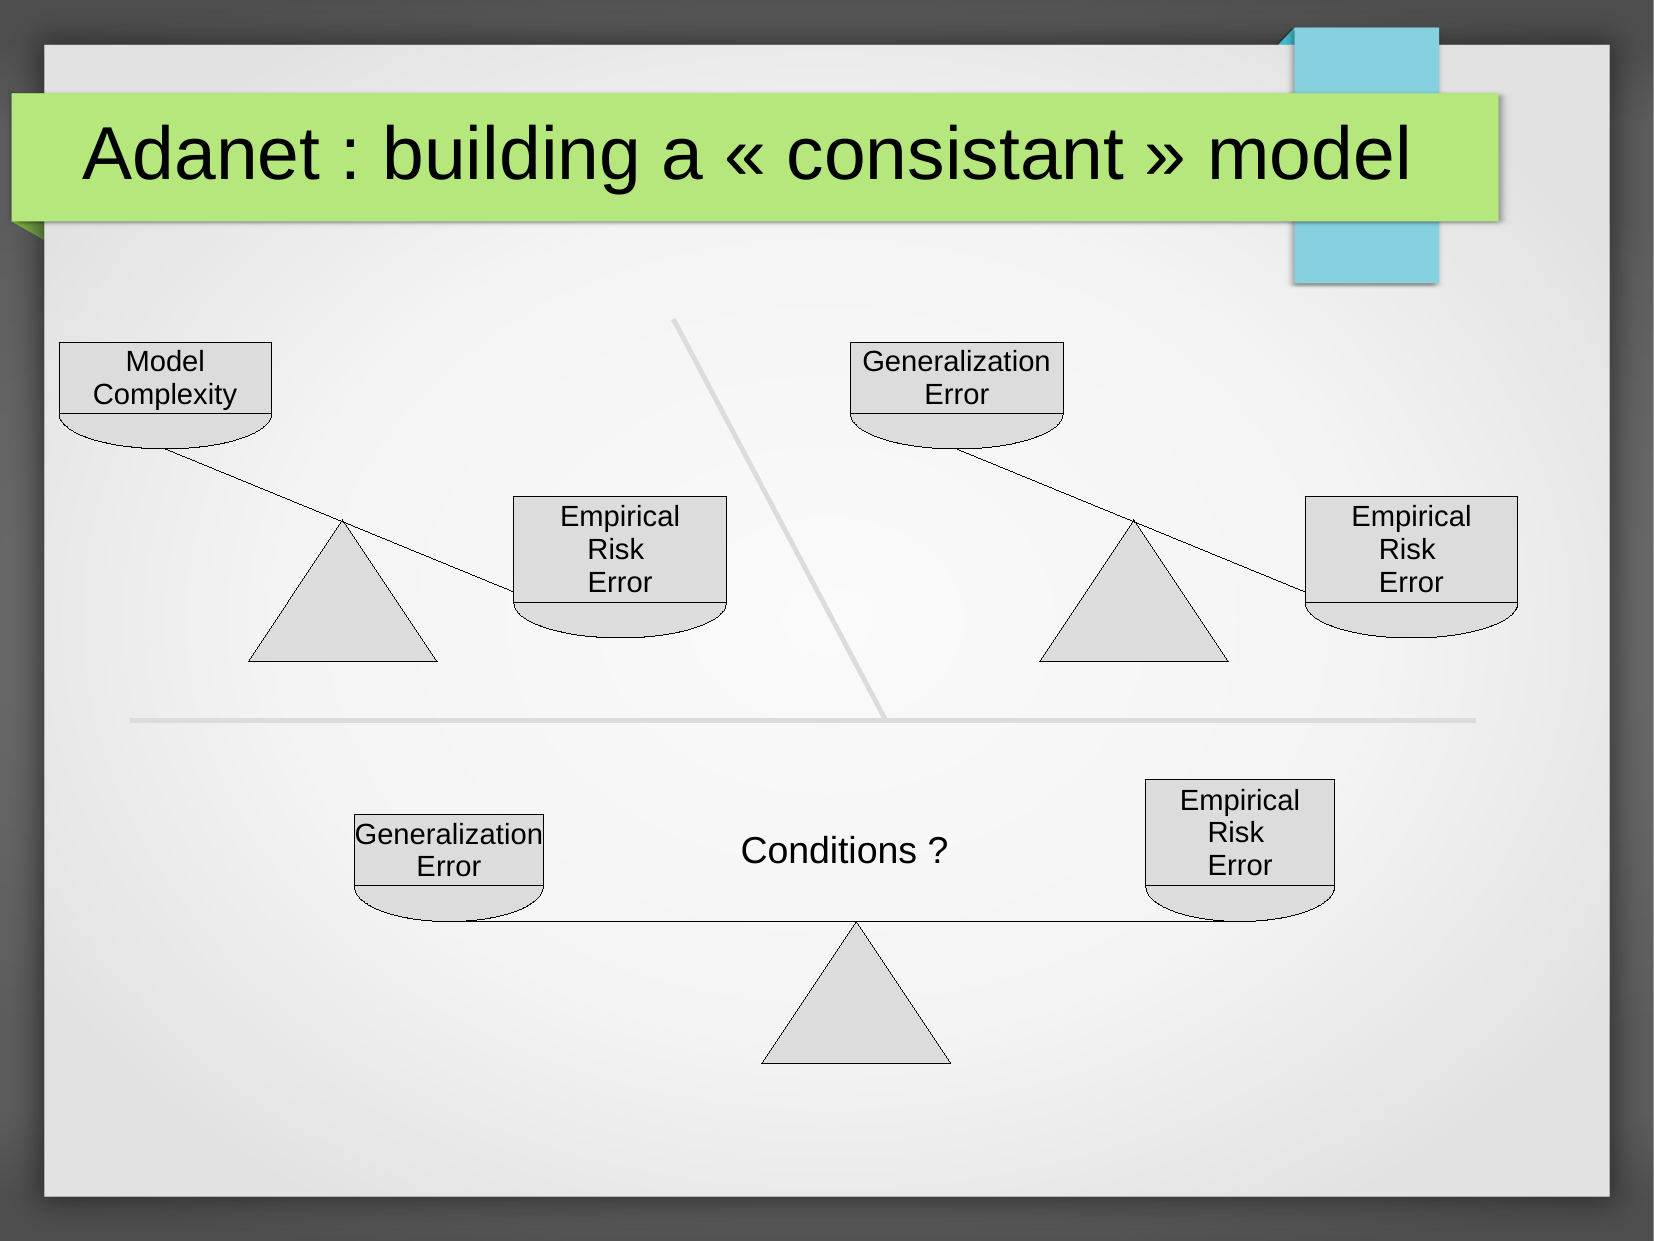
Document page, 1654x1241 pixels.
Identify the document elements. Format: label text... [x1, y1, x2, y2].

text_box [1305, 603, 1518, 638]
text_box [59, 414, 272, 449]
text_box [248, 519, 438, 662]
title Adanet : building a « consistant » model [82, 69, 1489, 238]
text_box [513, 603, 727, 638]
text_box Empirical Risk Error [1145, 779, 1335, 886]
text_box Conditions ? [750, 814, 940, 886]
text_box [761, 922, 951, 1064]
picture [0, 0, 1654, 1241]
text_box [850, 414, 1064, 449]
text_box [1145, 886, 1335, 922]
text_box Generalization Error [354, 814, 544, 886]
text_box Generalization Error [850, 342, 1064, 414]
text_box [1039, 519, 1229, 662]
text_box Model Complexity [59, 342, 272, 414]
text_box Empirical Risk Error [1305, 496, 1518, 603]
text_box Empirical Risk Error [513, 496, 727, 603]
text_box [354, 886, 544, 922]
